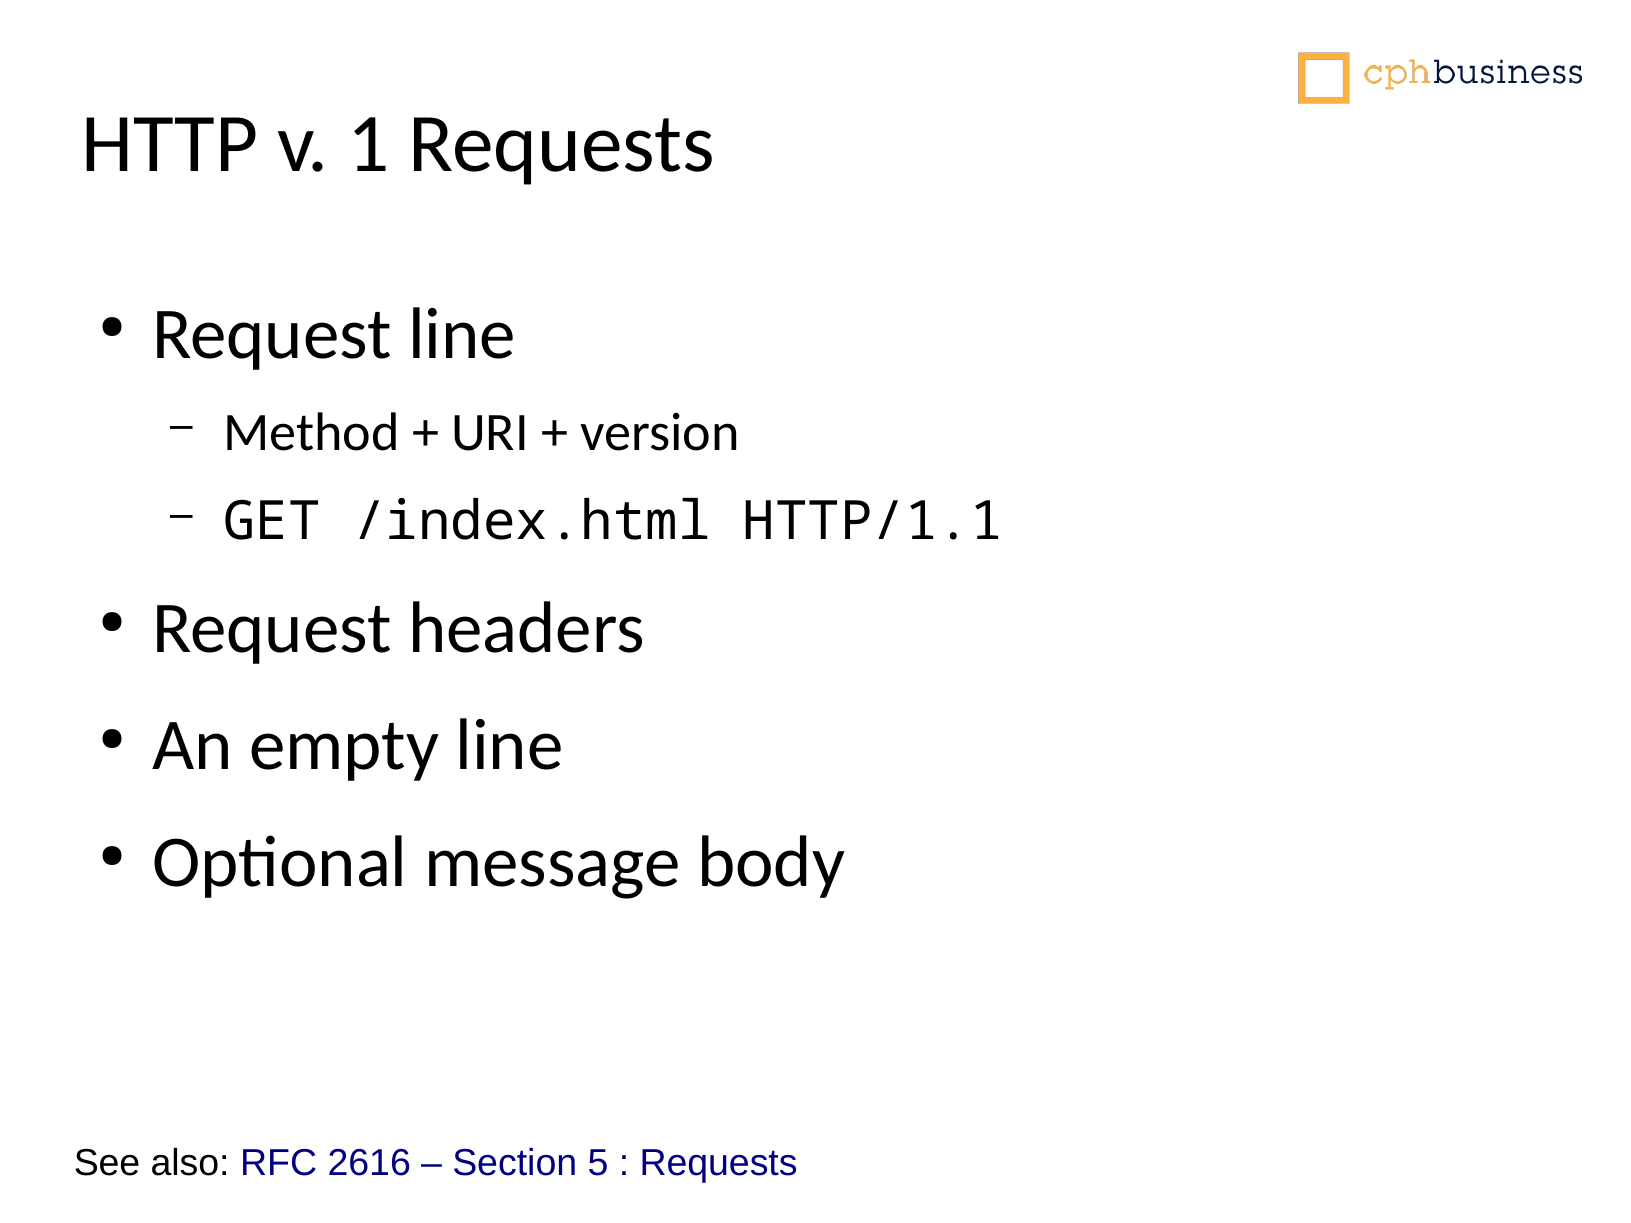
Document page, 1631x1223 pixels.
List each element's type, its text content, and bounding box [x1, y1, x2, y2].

title HTTP v. 1 Requests [81, 48, 1549, 253]
picture [1247, 1, 1631, 155]
list Request line Method + URI + version GET /index.html HTTP/1.1 Request headers An empty line Optional message body [81, 285, 1549, 1092]
text_box See also: RFC 2616 – Section 5 : Requests [59, 1133, 1536, 1191]
